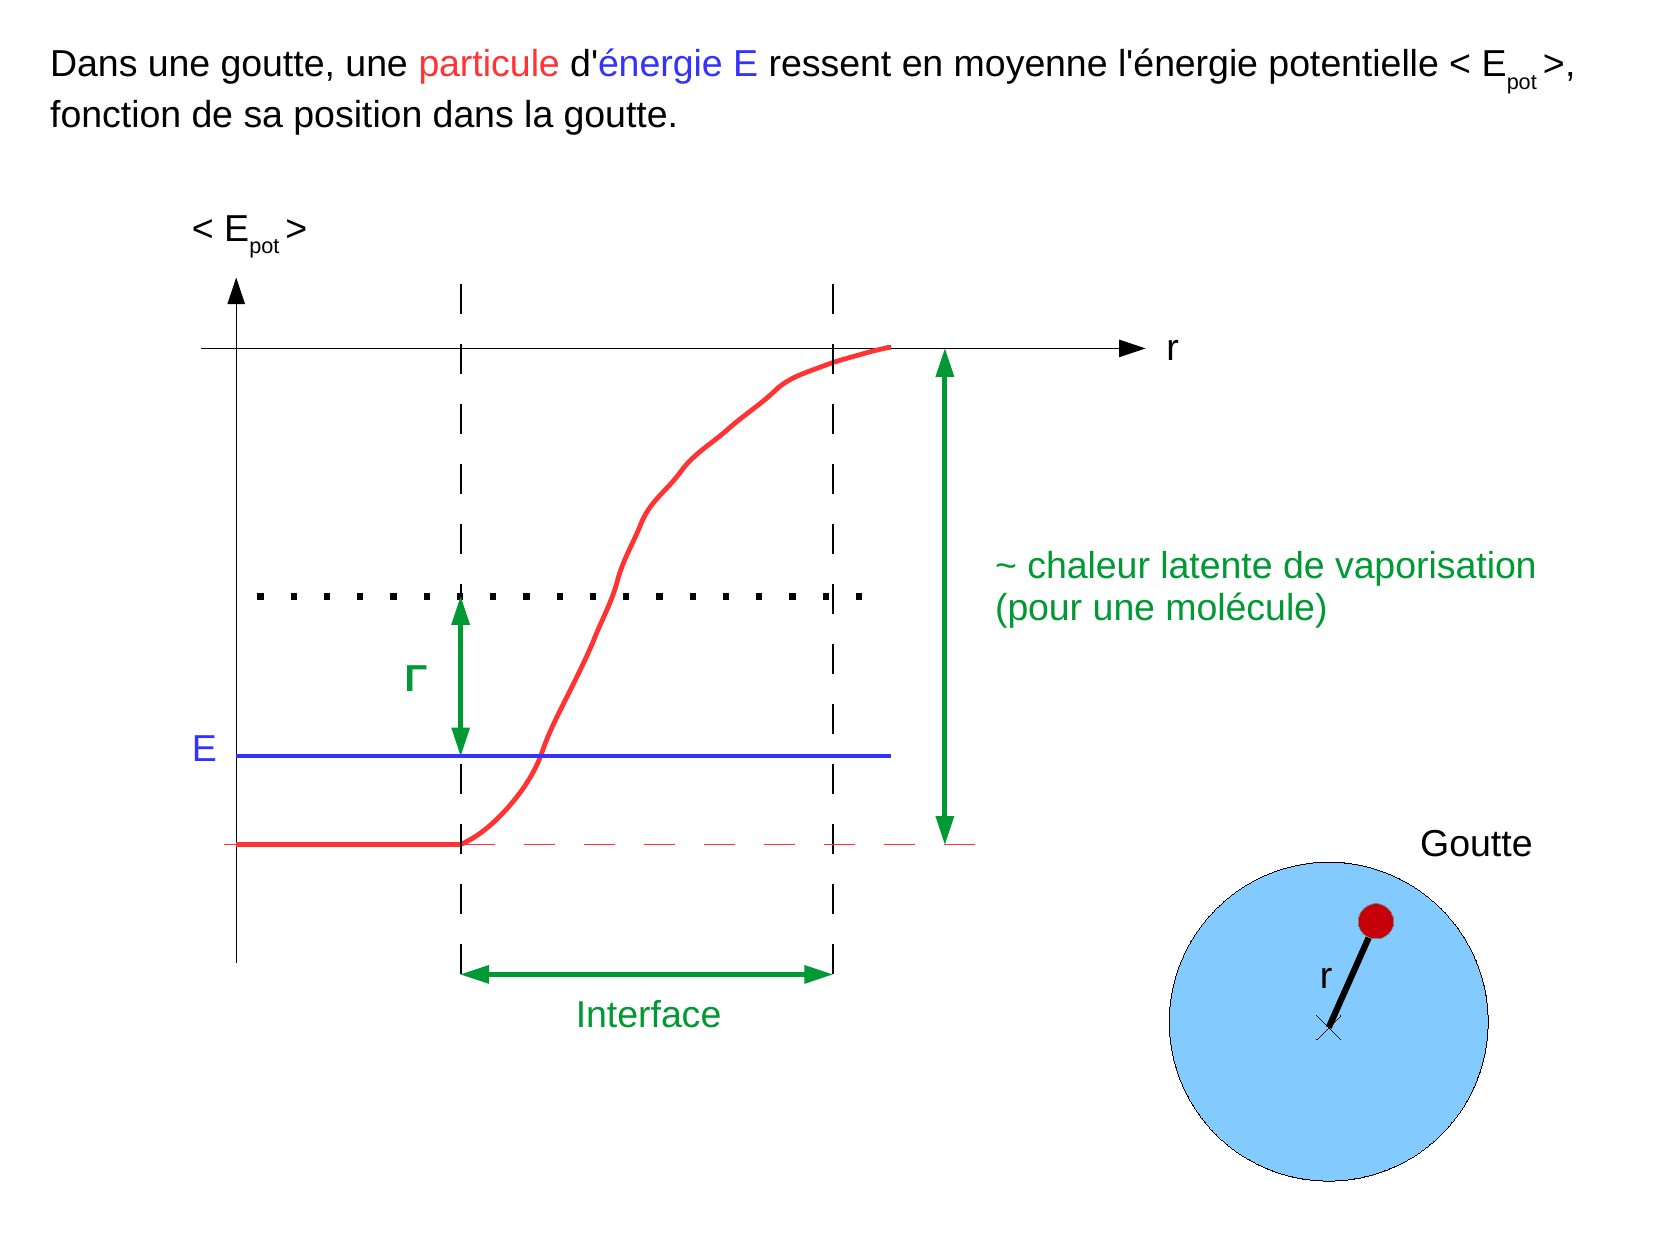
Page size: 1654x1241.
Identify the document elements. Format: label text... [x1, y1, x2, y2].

text_box E [177, 720, 272, 778]
text_box < Epot > [177, 200, 520, 266]
text_box r [1305, 947, 1400, 1004]
text_box [1169, 862, 1489, 1182]
text_box r [1151, 318, 1247, 376]
text_box Dans une goutte, une particule d'énergie E ressent en moyenne l'énergie potentielle < Epot >, fonction de sa position dans la goutte. [35, 35, 1607, 186]
text_box ~ chaleur latente de vaporisation (pour une molécule) [980, 537, 1560, 679]
text_box Goutte [1405, 814, 1560, 872]
text_box Interface [561, 986, 739, 1046]
text_box Γ [389, 649, 449, 708]
